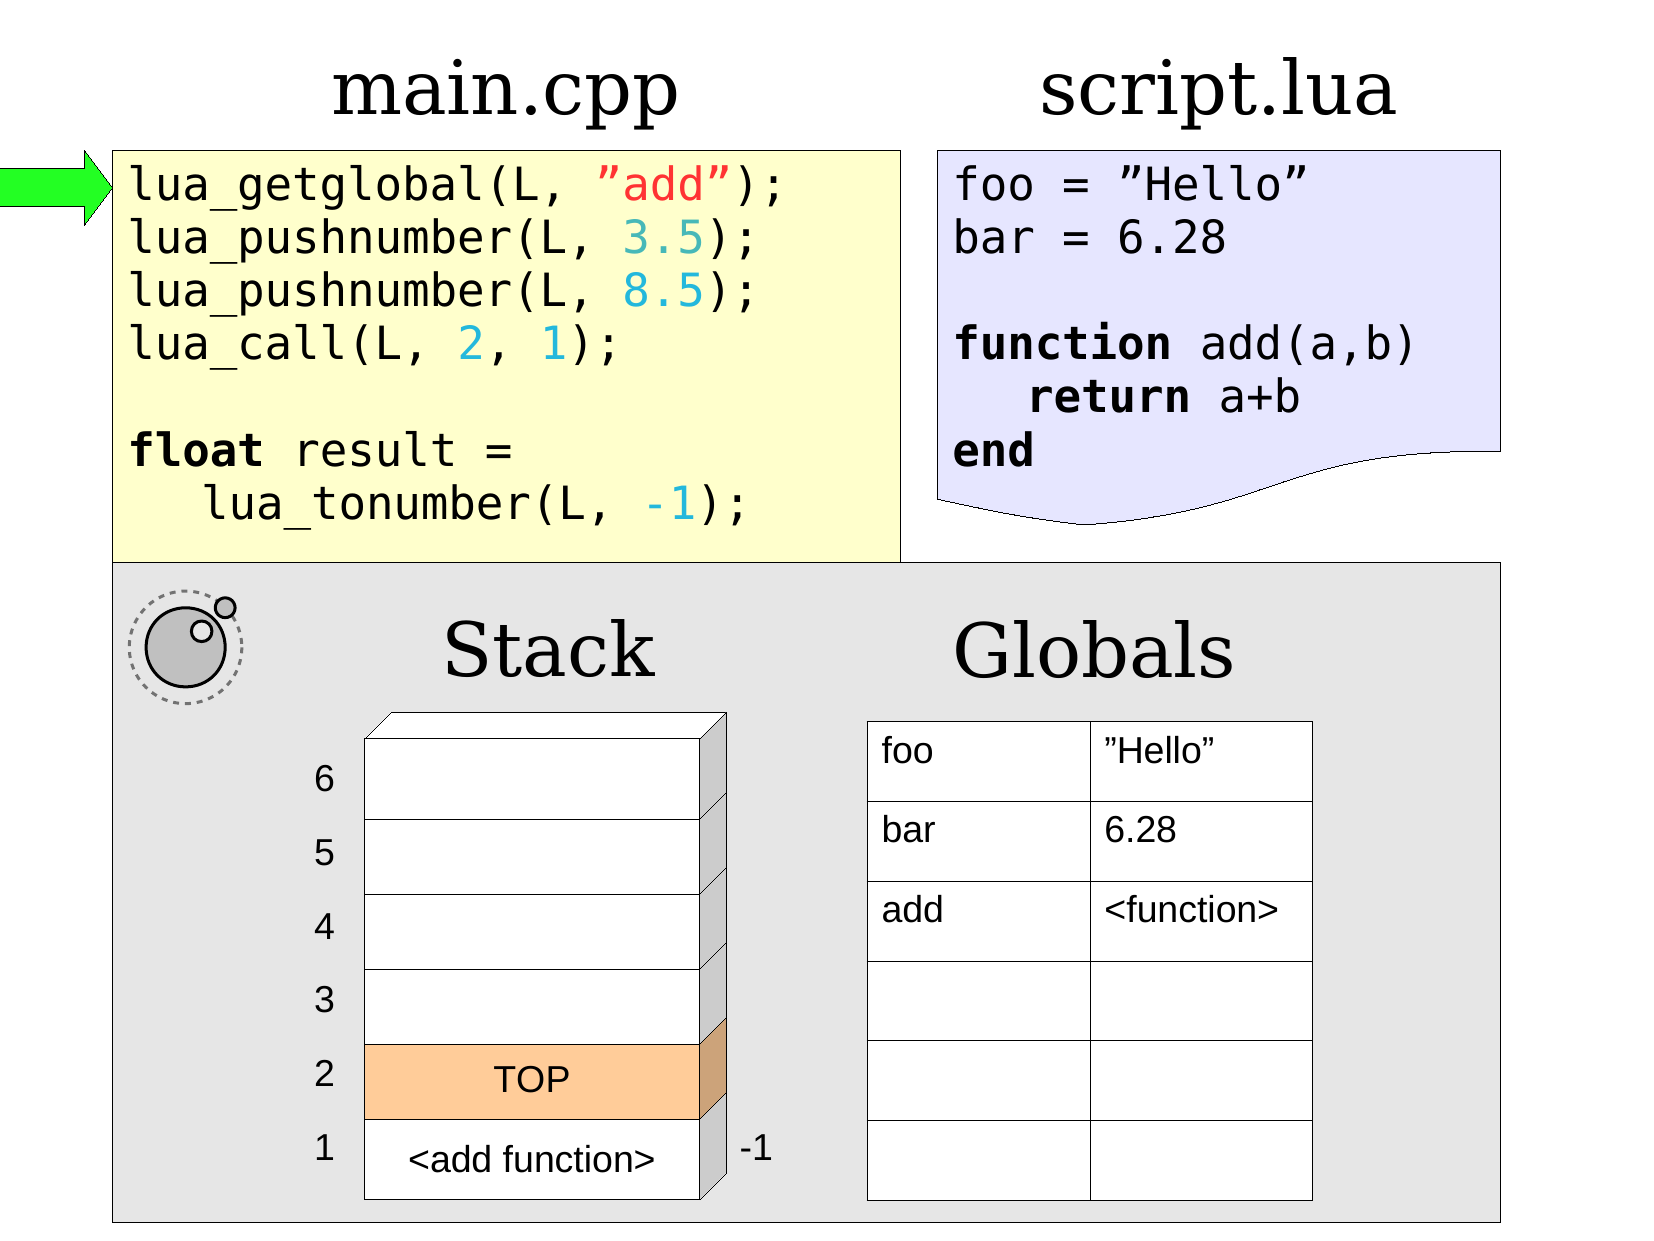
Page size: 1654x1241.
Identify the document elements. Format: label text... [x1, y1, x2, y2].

table_cell add [868, 882, 1090, 961]
text_box lua_getglobal(L, ”add”); lua_pushnumber(L, 3.5); lua_pushnumber(L, 8.5); lua_call(L, 2, 1); float result = lua_tonumber(L, -1); [112, 150, 901, 563]
text_box script.lua [937, 37, 1501, 140]
table_cell [868, 1121, 1090, 1200]
table_cell bar [868, 802, 1090, 881]
table_cell 5 [300, 825, 364, 897]
table_cell <function> [1091, 882, 1312, 961]
table_cell [727, 825, 787, 897]
table_cell 4 [300, 898, 364, 971]
text_box Globals [937, 600, 1252, 713]
text_box [0, 150, 113, 226]
table_cell 3 [300, 972, 364, 1045]
table_header 6 [300, 751, 364, 824]
text_box <add function> [364, 1120, 699, 1200]
text_box foo = ”Hello” bar = 6.28 function add(a,b) return a+b end [937, 150, 1501, 525]
table_header [727, 751, 787, 824]
text_box main.cpp [112, 37, 901, 140]
table_cell [1091, 1121, 1312, 1200]
table_cell 2 [300, 1046, 364, 1118]
table_cell [727, 898, 787, 971]
table_header ”Hello” [1091, 722, 1312, 801]
table_cell [727, 972, 787, 1045]
table_cell [727, 1046, 787, 1118]
table_cell -1 [709, 1119, 787, 1192]
table_cell [868, 1041, 1090, 1120]
table_cell [1091, 962, 1312, 1040]
table_cell 1 [300, 1119, 364, 1192]
table_cell [1091, 1041, 1312, 1120]
text_box TOP [364, 1045, 699, 1120]
text_box Stack [426, 599, 670, 702]
table_cell 6.28 [1091, 802, 1312, 881]
table_cell [868, 962, 1090, 1040]
text_box [112, 562, 1501, 1223]
table_header foo [868, 722, 1090, 801]
